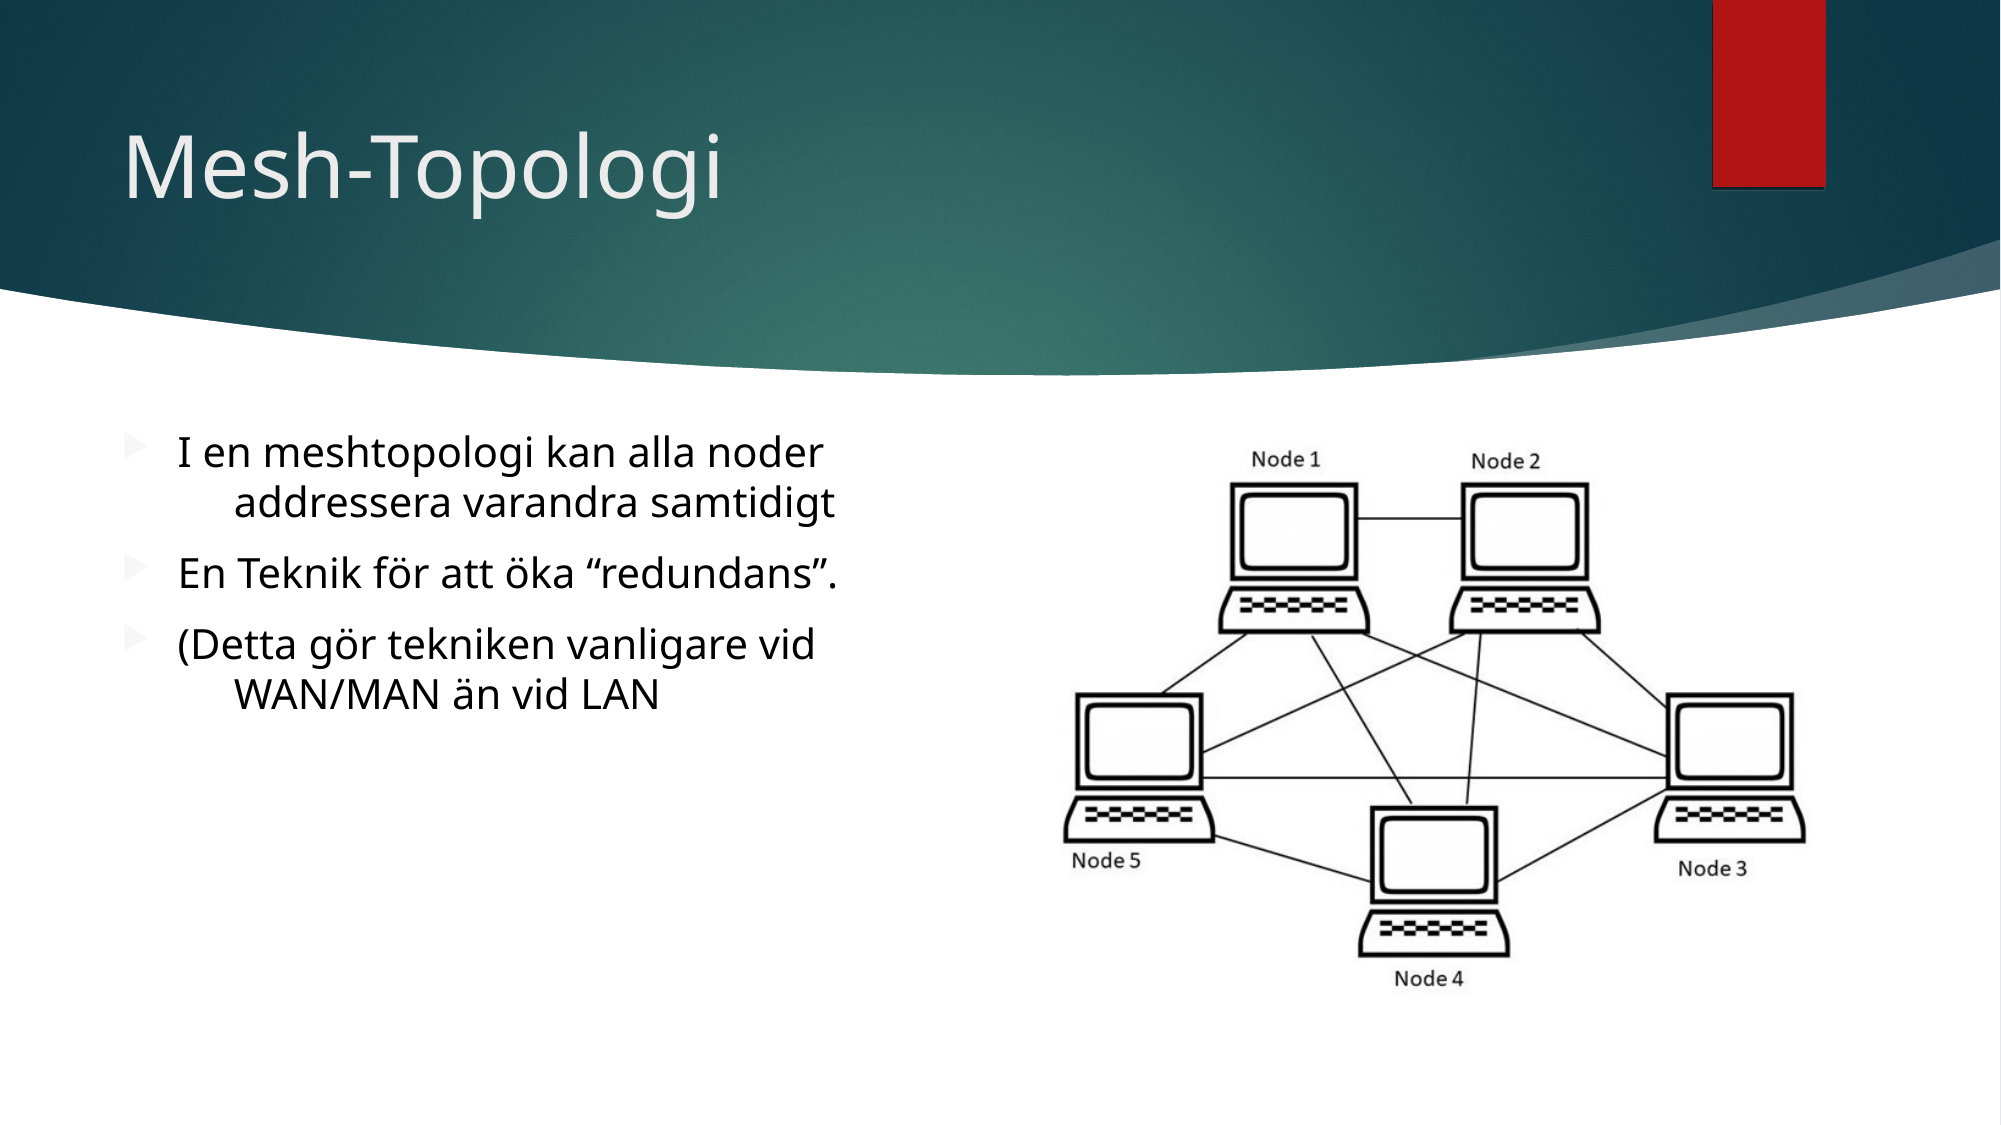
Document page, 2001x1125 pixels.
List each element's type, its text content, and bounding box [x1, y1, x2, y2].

picture [1011, 418, 1882, 1019]
title Mesh-Topologi [106, 103, 1625, 271]
list I en meshtopologi kan alla noder addressera varandra samtidigt En Teknik för att öka “redundans”. (Detta gör tekniken vanligare vid WAN/MAN än vid LAN [106, 418, 947, 1019]
text_box [0, 0, 2000, 1125]
